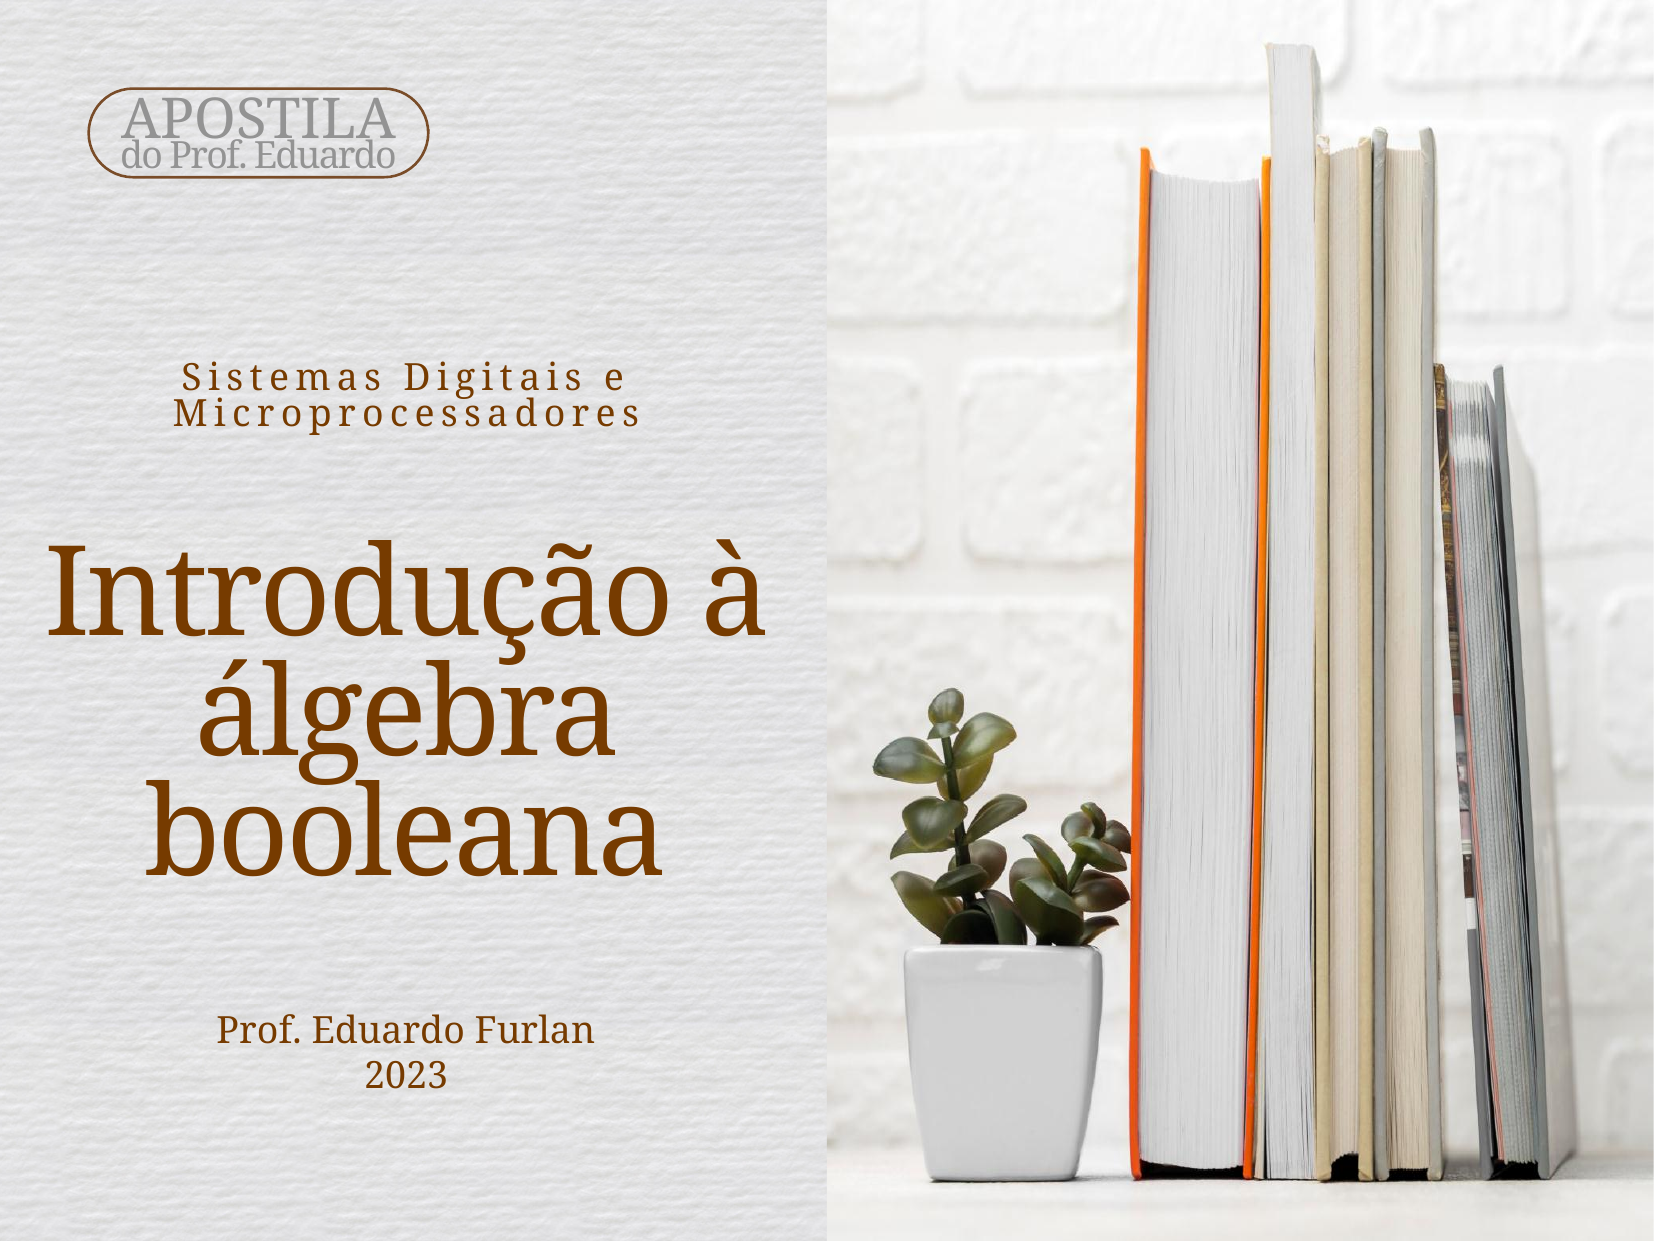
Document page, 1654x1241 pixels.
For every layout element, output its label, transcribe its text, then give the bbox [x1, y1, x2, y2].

text_box Sistemas Digitais e Microprocessadores Introdução à álgebra booleana Prof. Eduardo Furlan 2023 [0, 354, 813, 1104]
picture [826, 0, 1654, 1241]
text_box APOSTILA do Prof. Eduardo [88, 88, 429, 178]
text_box [0, 0, 826, 1241]
